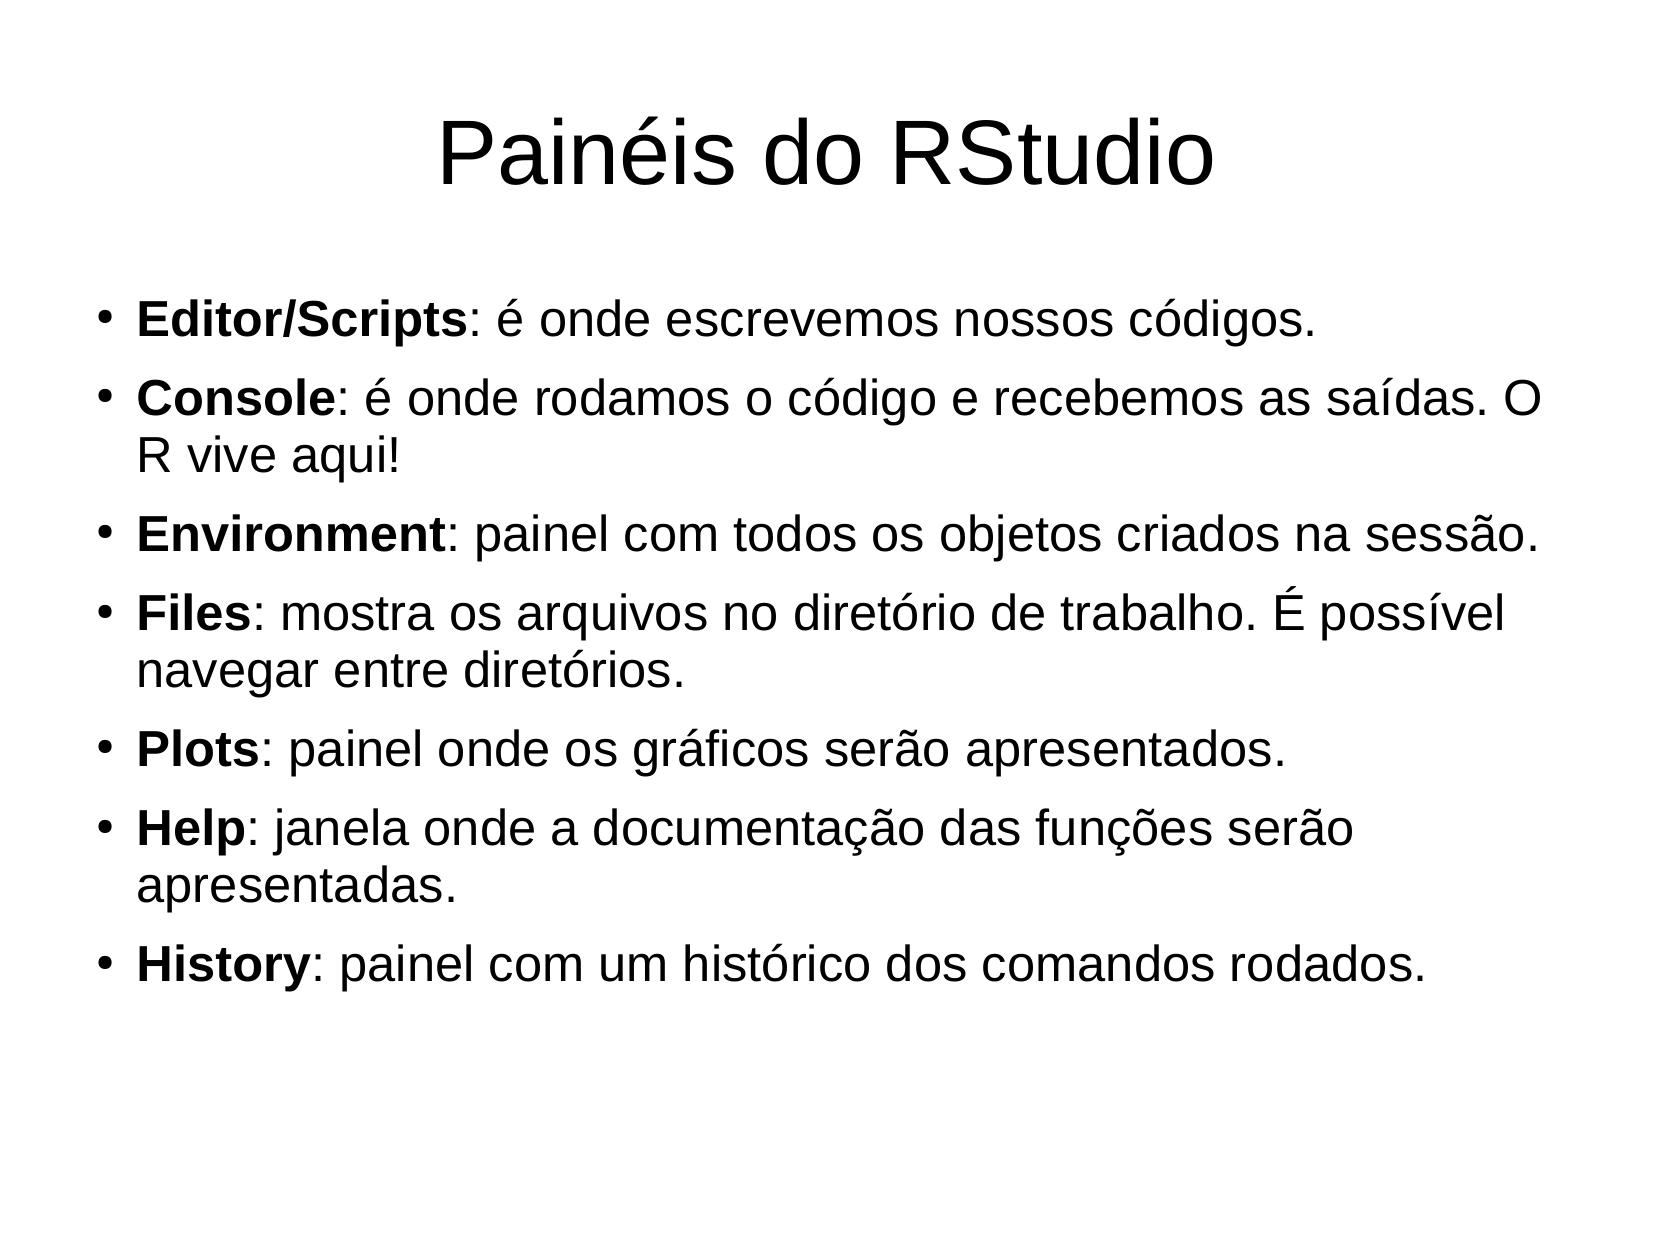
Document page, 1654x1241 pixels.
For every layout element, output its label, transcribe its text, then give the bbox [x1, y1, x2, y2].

title Painéis do RStudio [82, 49, 1571, 257]
list Editor/Scripts: é onde escrevemos nossos códigos. Console: é onde rodamos o código e recebemos as saídas. O R vive aqui! Environment: painel com todos os objetos criados na sessão. Files: mostra os arquivos no diretório de trabalho. É possível navegar entre diretórios. Plots: painel onde os gráficos serão apresentados. Help: janela onde a documentação das funções serão apresentadas. History: painel com um histórico dos comandos rodados. [82, 290, 1571, 1010]
